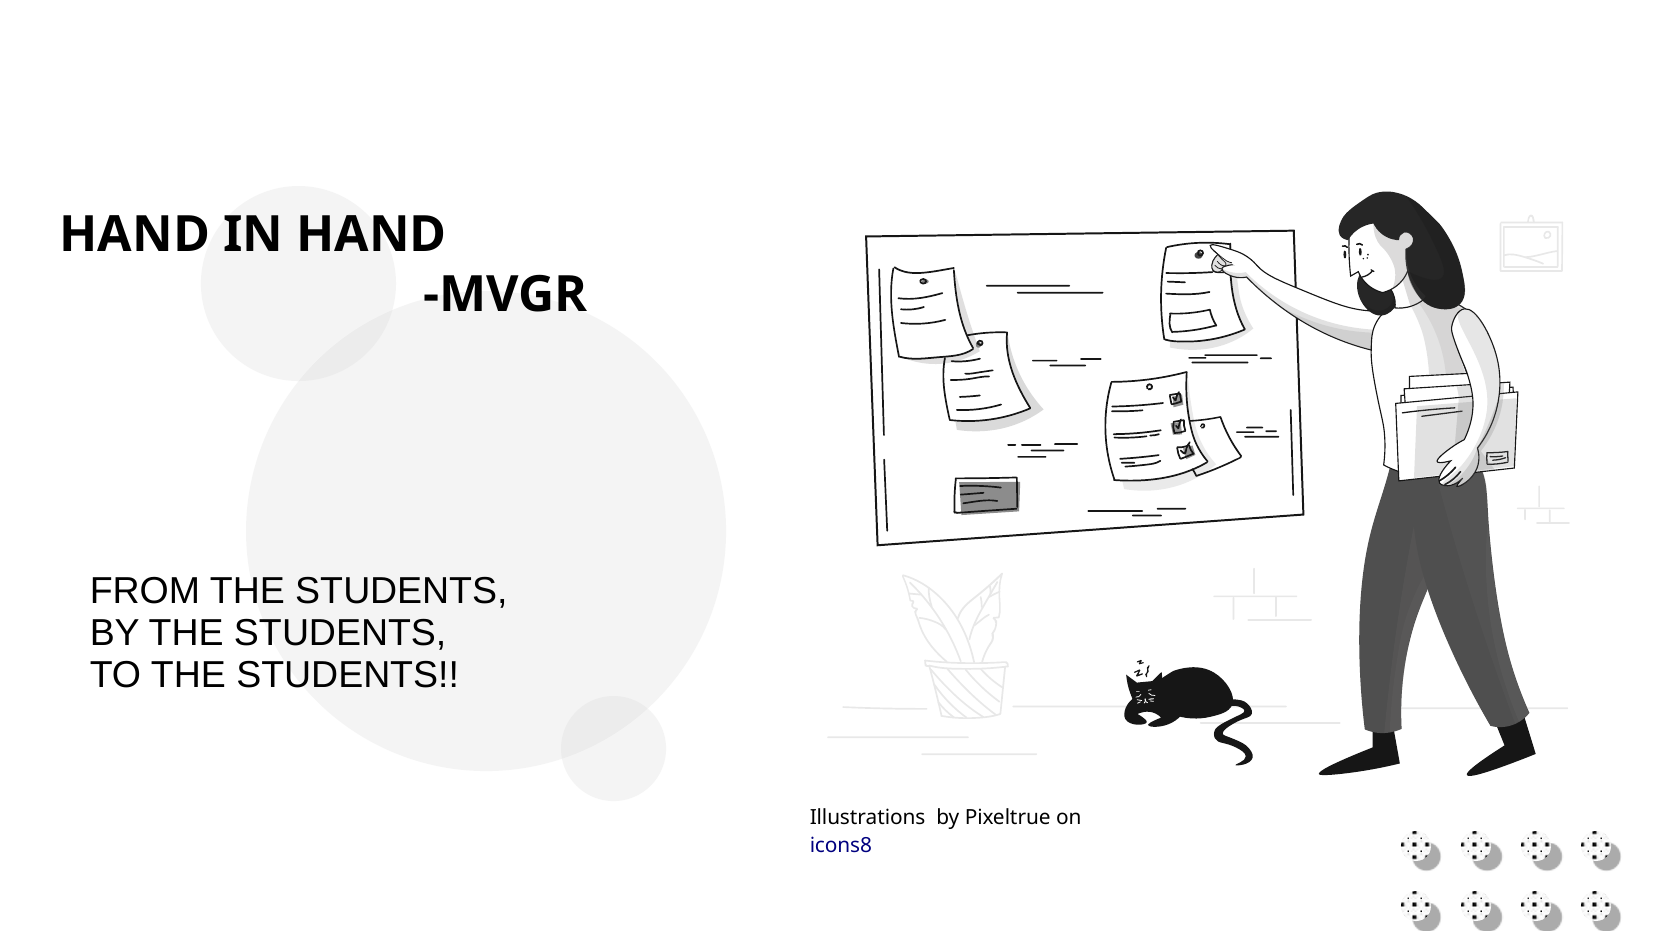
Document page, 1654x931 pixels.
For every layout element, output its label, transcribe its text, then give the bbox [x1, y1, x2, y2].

picture [1461, 890, 1492, 922]
text_box HAND IN HAND -MVGR [45, 193, 676, 259]
picture [1580, 890, 1612, 922]
picture [1400, 830, 1432, 862]
text_box FROM THE STUDENTS, BY THE STUDENTS, TO THE STUDENTS!! [75, 562, 751, 751]
picture [1460, 830, 1492, 862]
picture [1520, 831, 1552, 862]
picture [1400, 891, 1432, 922]
picture [1581, 830, 1612, 862]
picture [1520, 890, 1552, 922]
